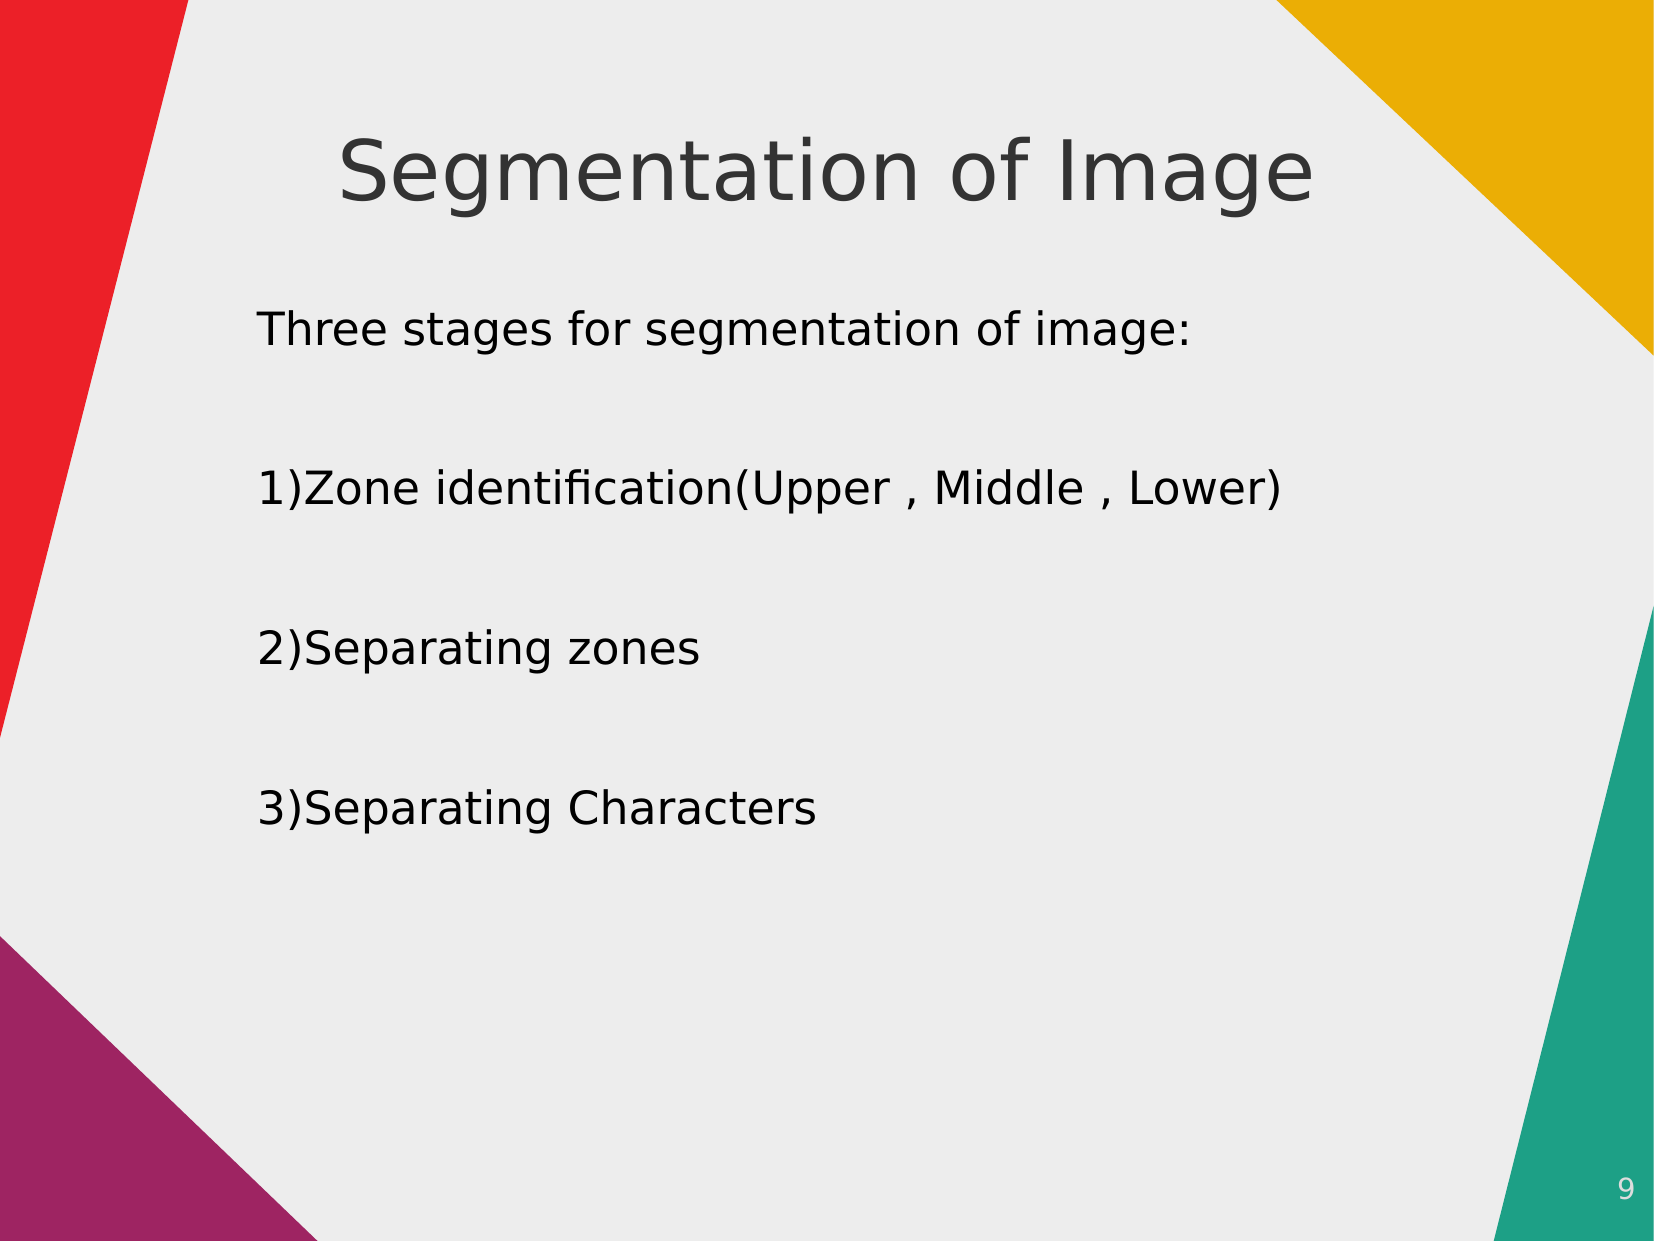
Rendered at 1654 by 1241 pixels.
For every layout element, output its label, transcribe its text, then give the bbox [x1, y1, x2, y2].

text_box Three stages for segmentation of image: 1)Zone identification(Upper , Middle , Lower) 2)Separating zones 3)Separating Characters [242, 295, 1459, 950]
title Segmentation of Image [114, 73, 1539, 271]
